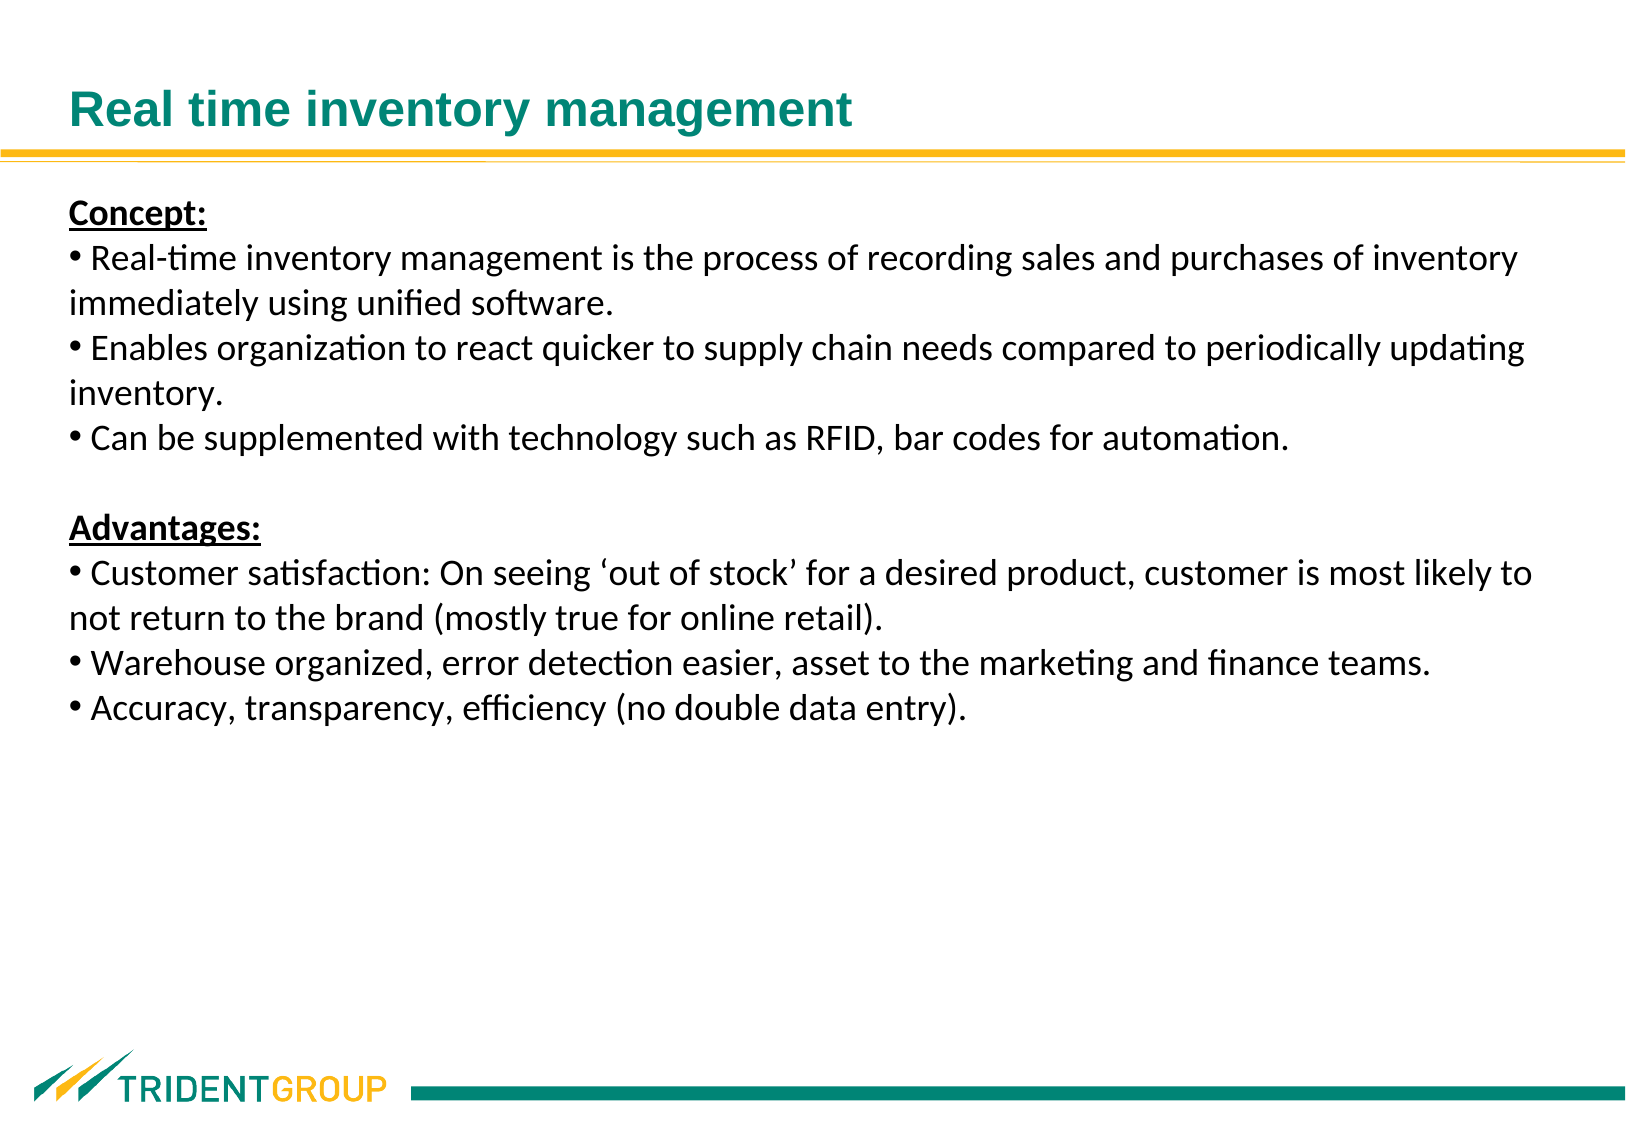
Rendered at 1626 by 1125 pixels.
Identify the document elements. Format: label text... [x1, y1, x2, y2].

title Real time inventory management [54, 68, 1571, 145]
picture [27, 1044, 394, 1122]
text_box Concept: Real-time inventory management is the process of recording sales and purchases of inventory immediately using unified software. Enables organization to react quicker to supply chain needs compared to periodically updating inventory. Can be supplemented with technology such as RFID, bar codes for automation. Advantages: Customer satisfaction: On seeing ‘out of stock’ for a desired product, customer is most likely to not return to the brand (mostly true for online retail). Warehouse organized, error detection easier, asset to the marketing and finance teams. Accuracy, transparency, efficiency (no double data entry). [54, 180, 1571, 826]
text_box [0, 149, 1626, 158]
text_box [411, 1086, 1626, 1101]
